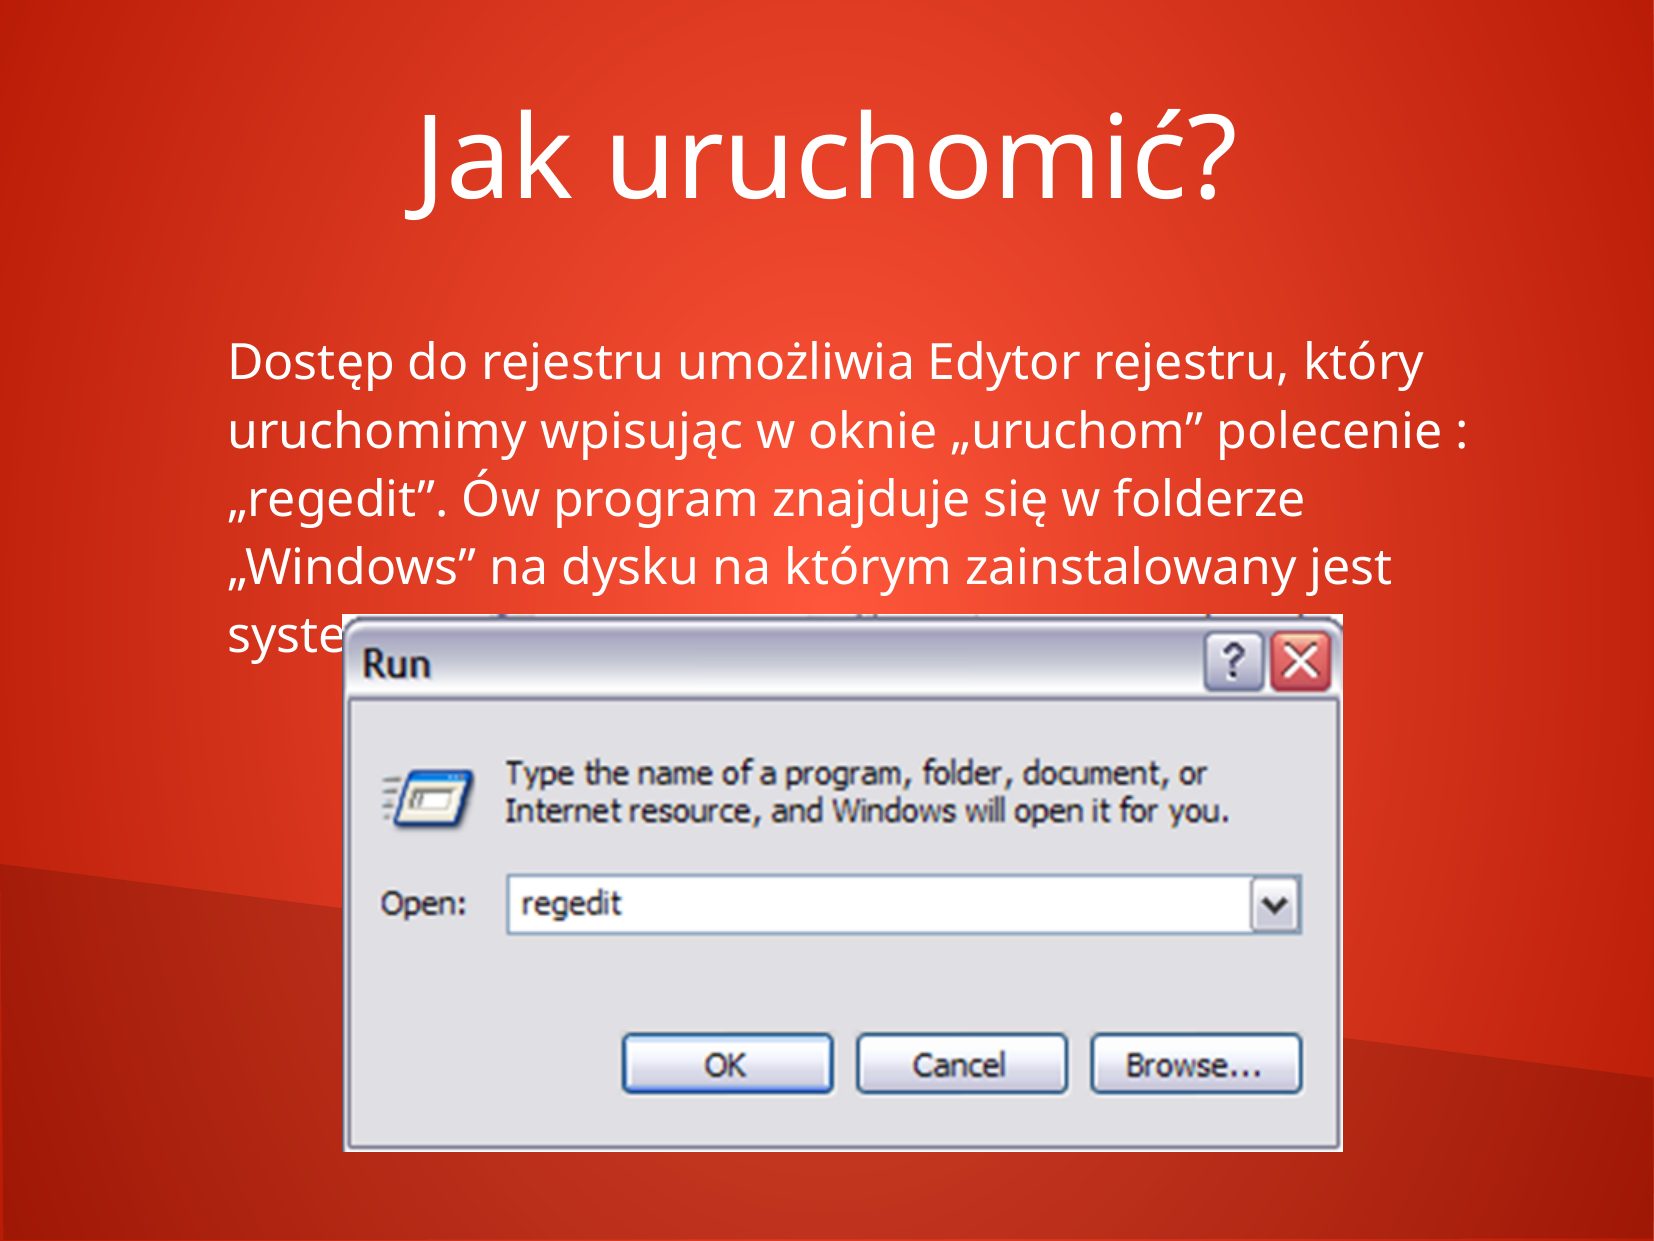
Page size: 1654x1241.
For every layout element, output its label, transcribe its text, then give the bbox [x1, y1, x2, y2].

title Jak uruchomić? [82, 49, 1571, 257]
text_box Dostęp do rejestru umożliwia Edytor rejestru, który uruchomimy wpisując w oknie „uruchom” polecenie : „regedit”. Ów program znajduje się w folderze „Windows” na dysku na którym zainstalowany jest system operacyjny. [212, 318, 1548, 577]
picture [342, 614, 1343, 1152]
